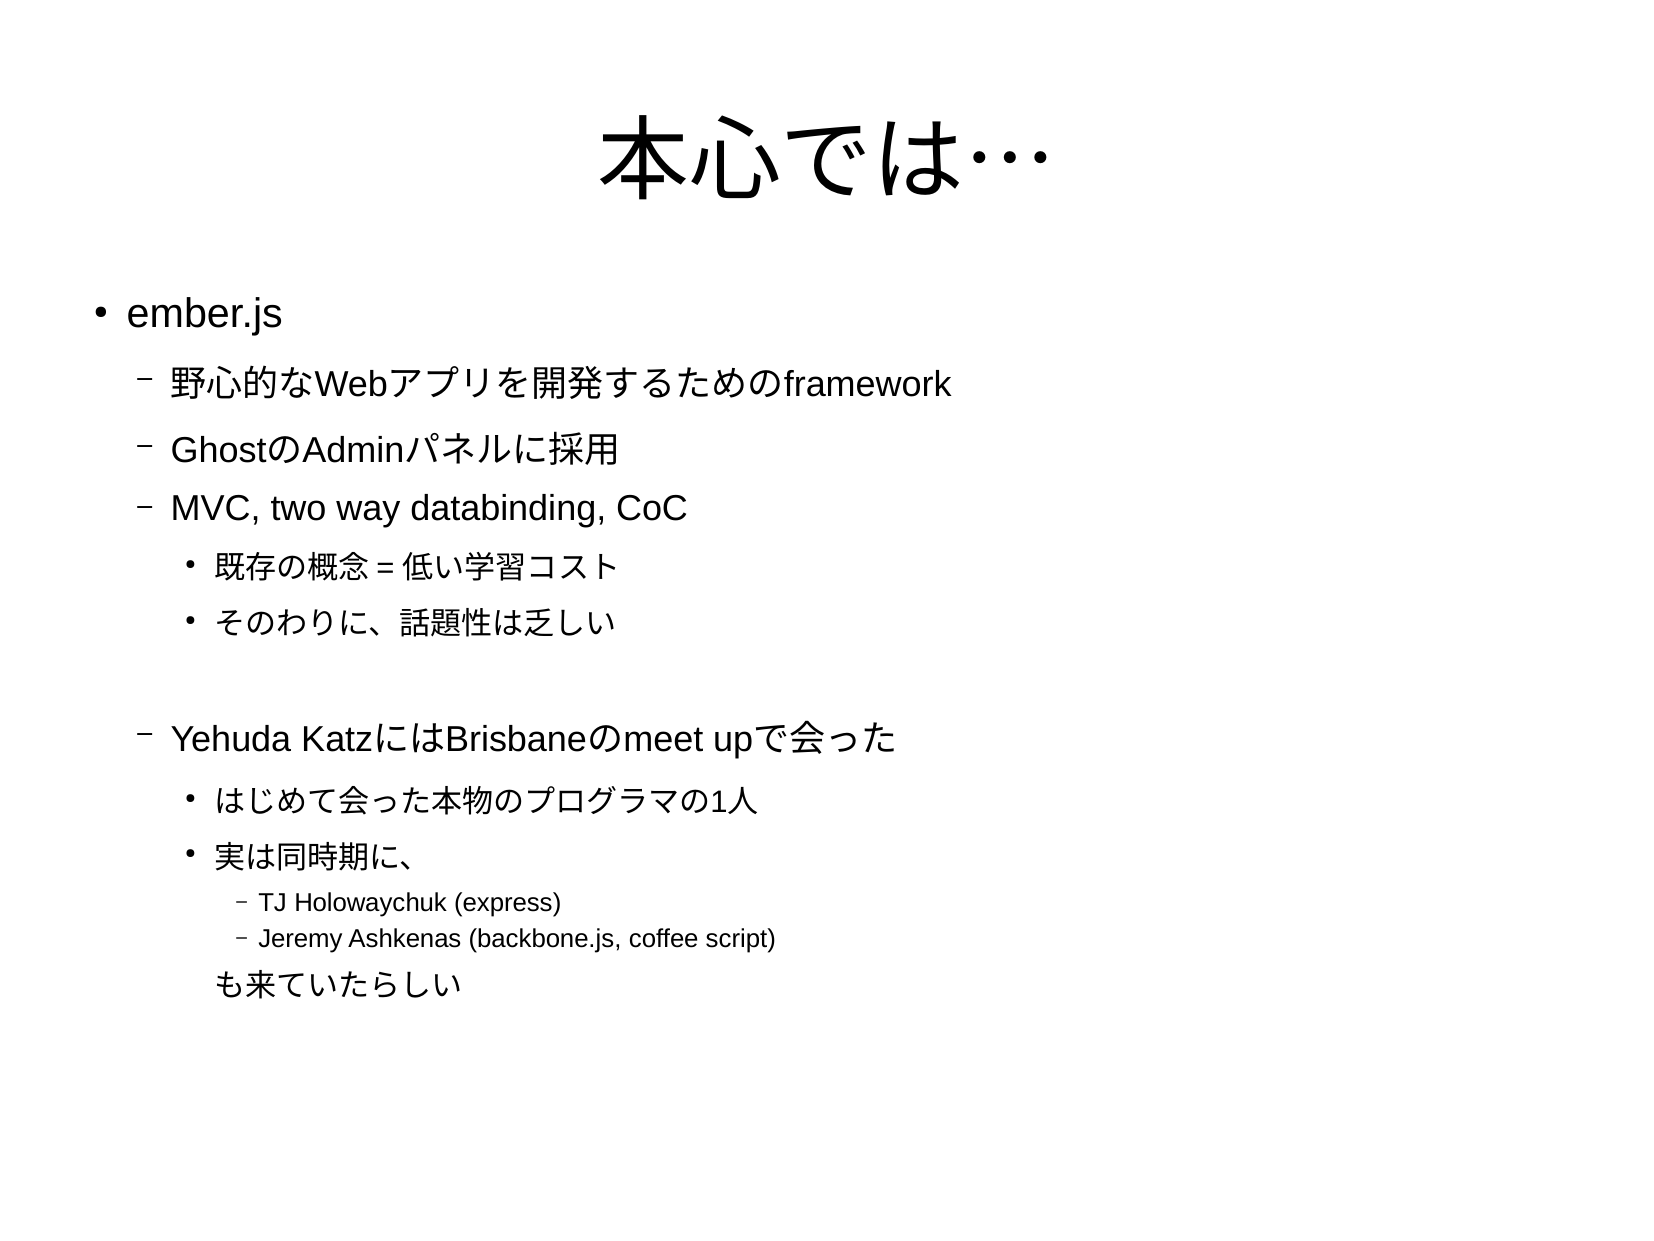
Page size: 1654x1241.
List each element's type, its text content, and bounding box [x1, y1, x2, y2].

title 本心では… [82, 49, 1571, 257]
list ember.js 野心的なWebアプリを開発するためのframework GhostのAdminパネルに採用 MVC, two way databinding, CoC 既存の概念 = 低い学習コスト そのわりに、話題性は乏しい Yehuda KatzにはBrisbaneのmeet upで会った はじめて会った本物のプログラマの1人 実は同時期に、 TJ Holowaychuk (express) Jeremy Ashkenas (backbone.js, coffee script) も来ていたらしい [82, 290, 1571, 1010]
